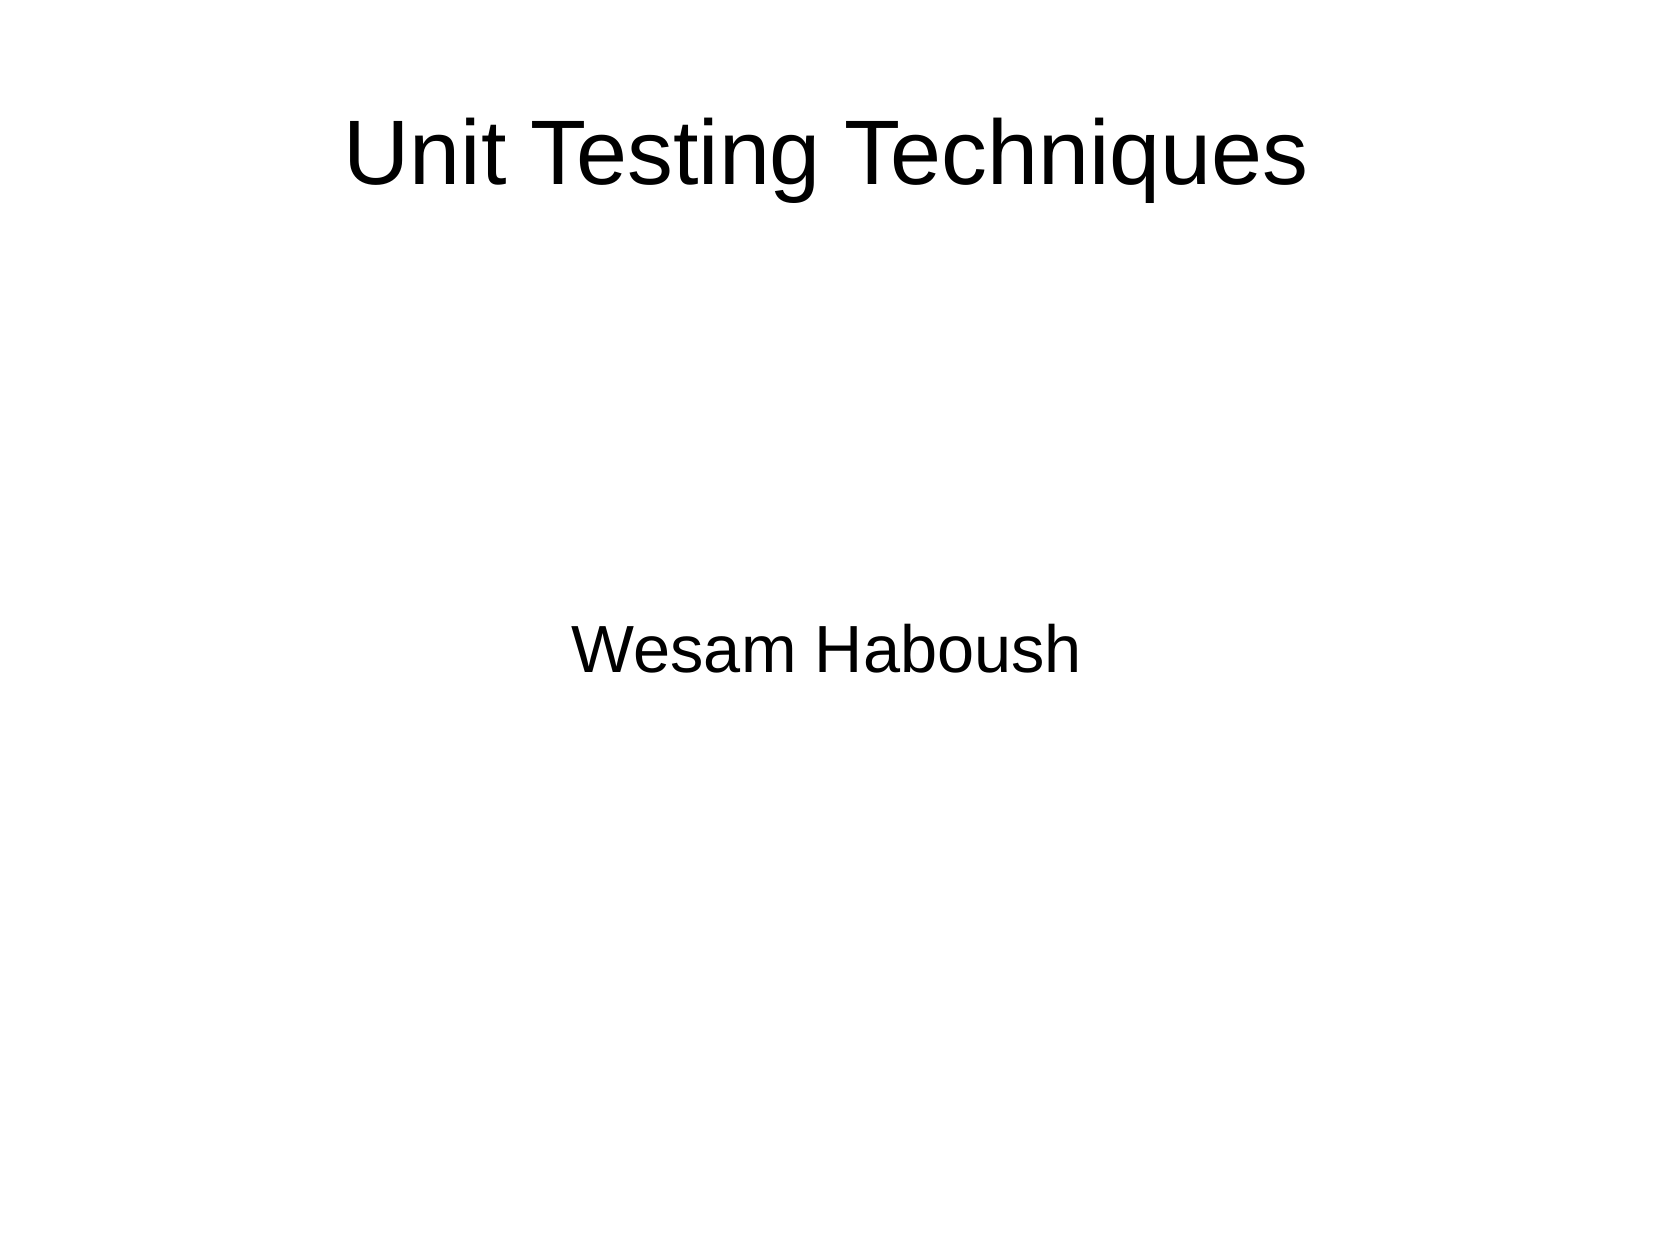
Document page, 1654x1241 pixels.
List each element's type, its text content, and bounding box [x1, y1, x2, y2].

title Unit Testing Techniques [82, 49, 1571, 257]
subtitle Wesam Haboush [82, 290, 1571, 1010]
